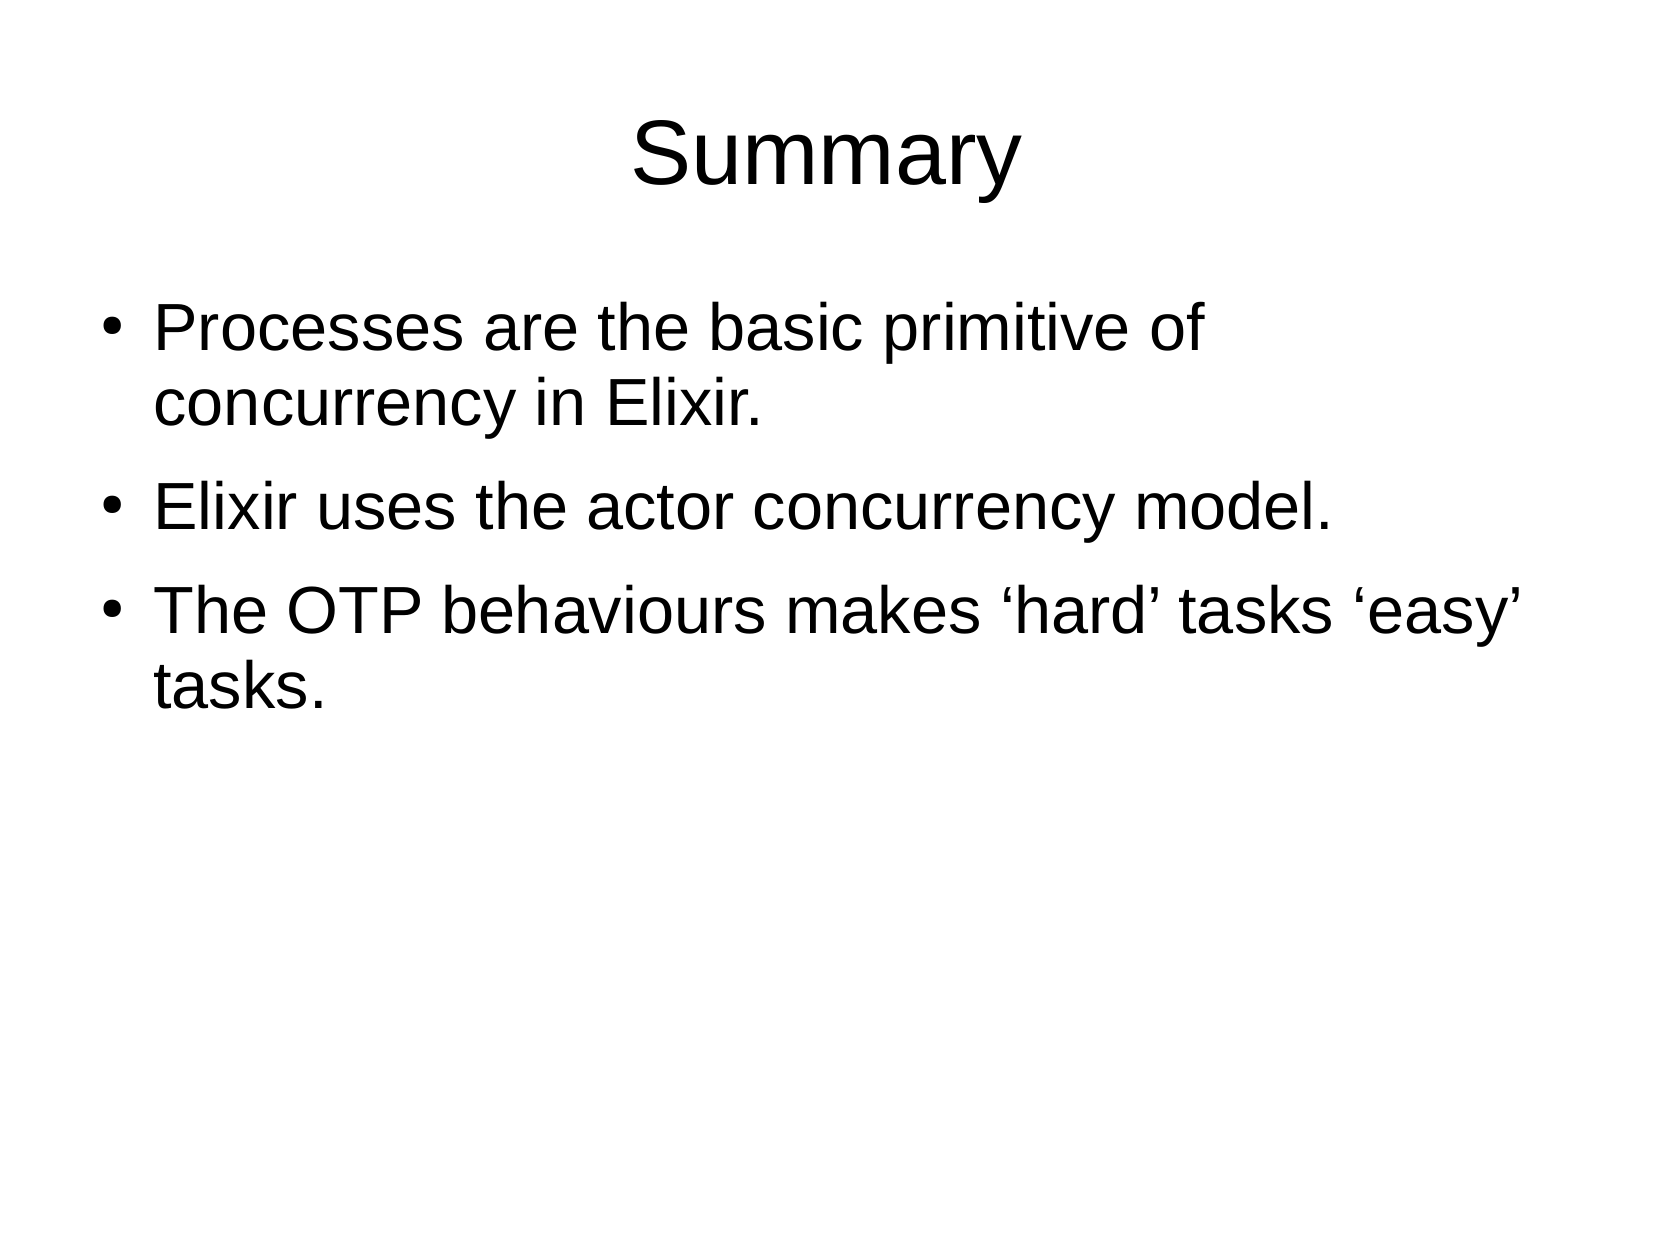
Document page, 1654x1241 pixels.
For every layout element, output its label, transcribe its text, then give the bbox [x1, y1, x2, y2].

title Summary [82, 49, 1571, 257]
list Processes are the basic primitive of concurrency in Elixir. Elixir uses the actor concurrency model. The OTP behaviours makes ‘hard’ tasks ‘easy’ tasks. [82, 290, 1571, 1010]
